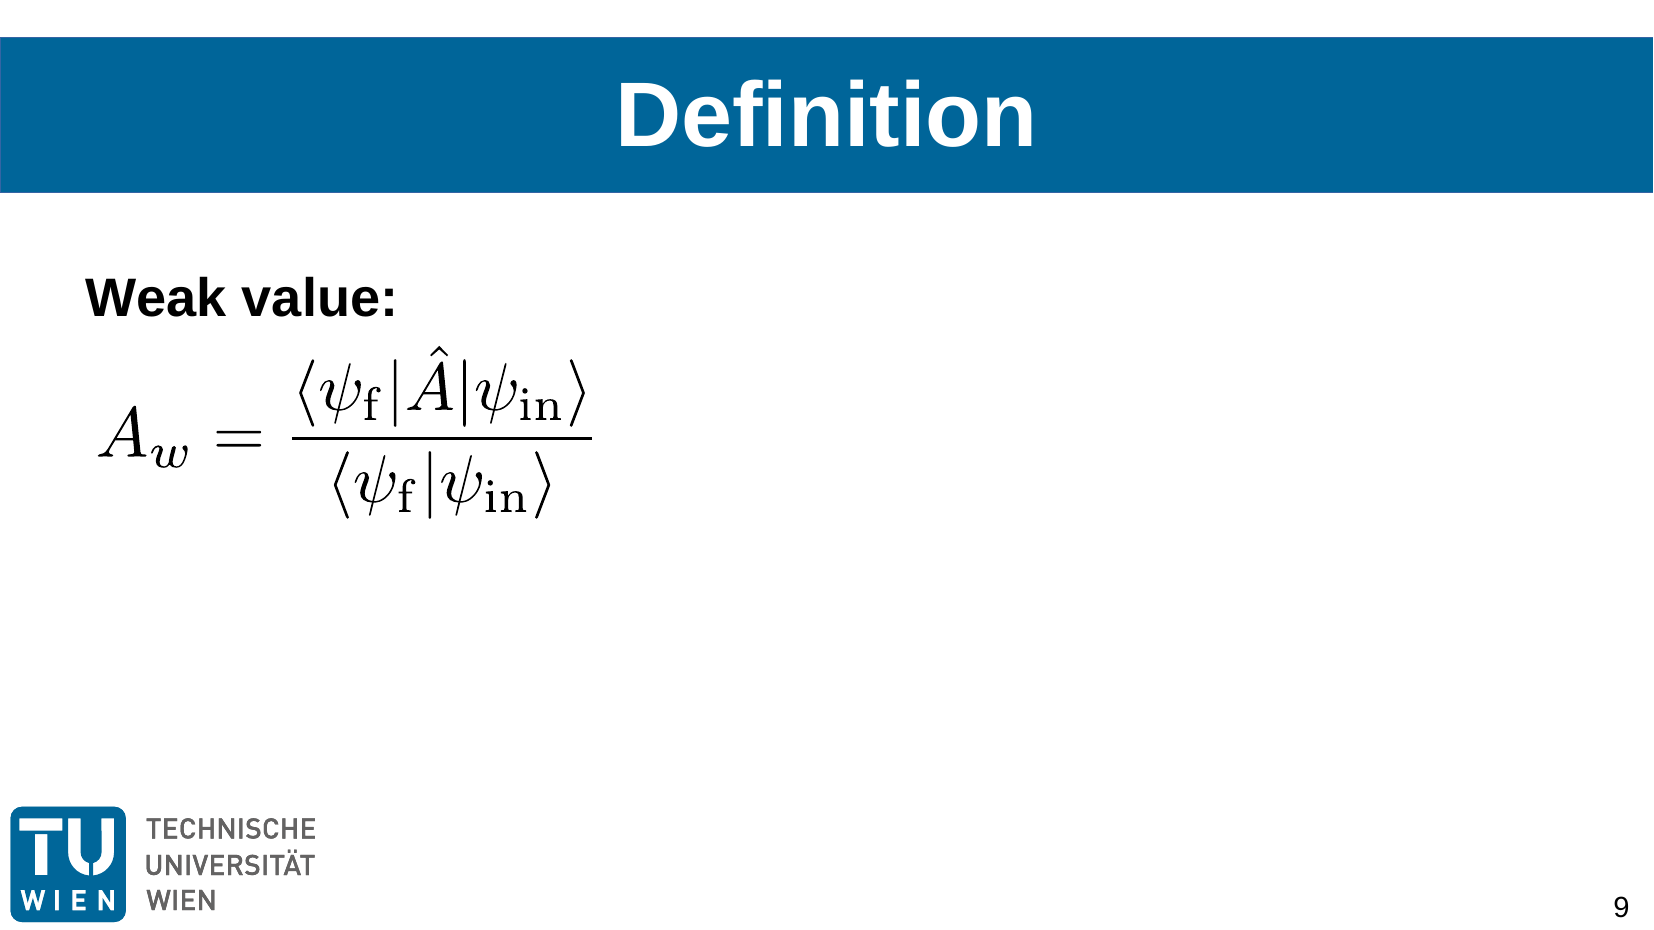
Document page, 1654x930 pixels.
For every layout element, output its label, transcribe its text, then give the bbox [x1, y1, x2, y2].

list Weak value: [85, 267, 406, 345]
picture [96, 361, 189, 489]
picture [195, 334, 606, 530]
title Definition [0, 37, 1653, 193]
